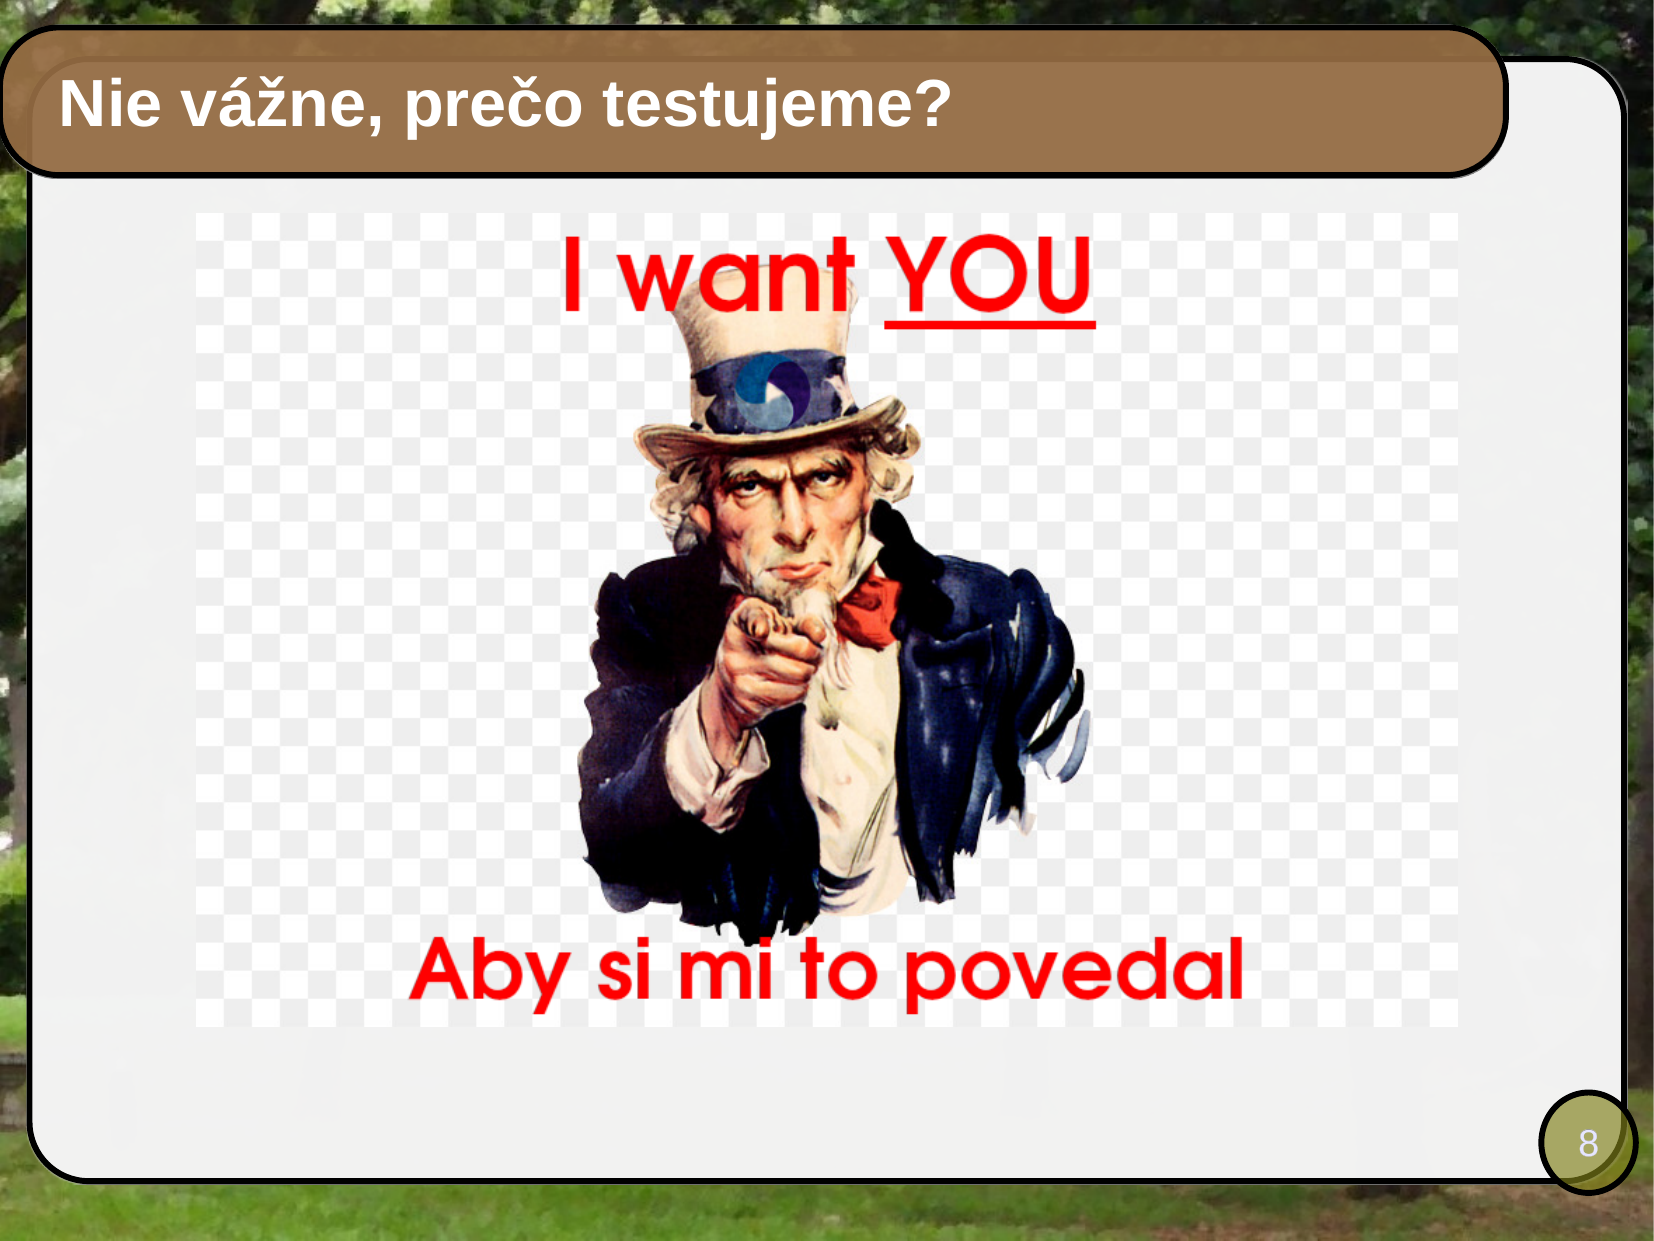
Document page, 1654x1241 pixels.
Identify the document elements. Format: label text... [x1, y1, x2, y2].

title Nie vážne, prečo testujeme? [59, 29, 1447, 178]
picture [196, 213, 1458, 1027]
picture [0, 0, 1654, 1241]
